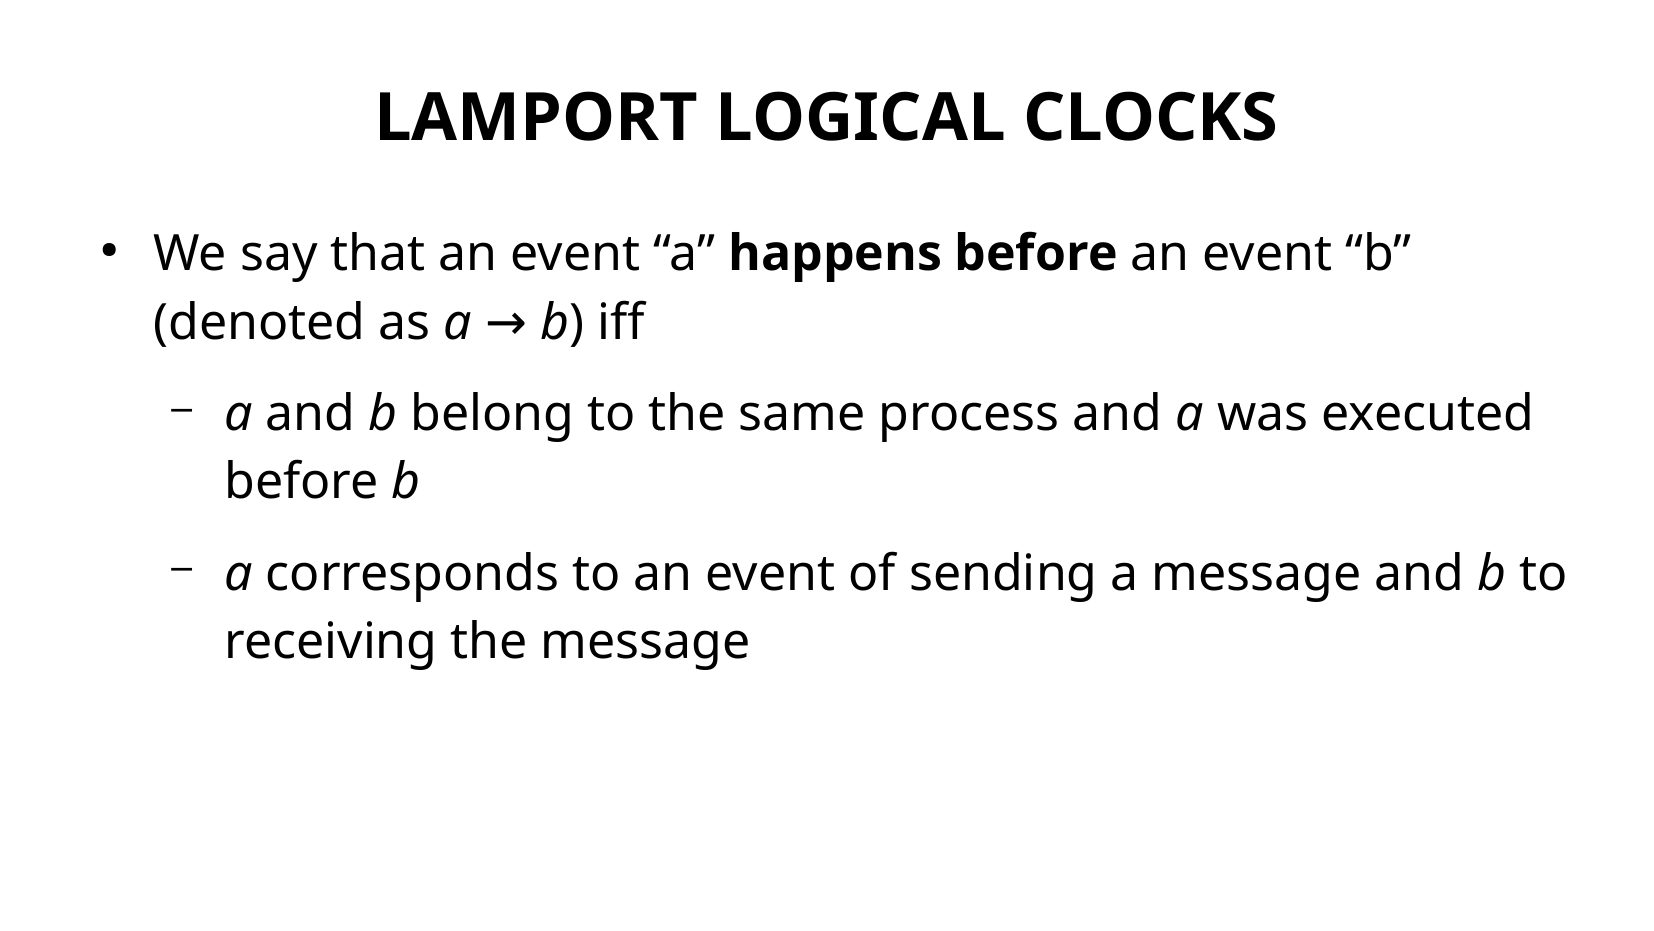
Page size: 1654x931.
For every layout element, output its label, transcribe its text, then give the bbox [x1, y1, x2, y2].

title LAMPORT LOGICAL CLOCKS [82, 36, 1571, 193]
list We say that an event “a” happens before an event “b” (denoted as a → b) iff a and b belong to the same process and a was executed before b a corresponds to an event of sending a message and b to receiving the message [82, 217, 1571, 757]
